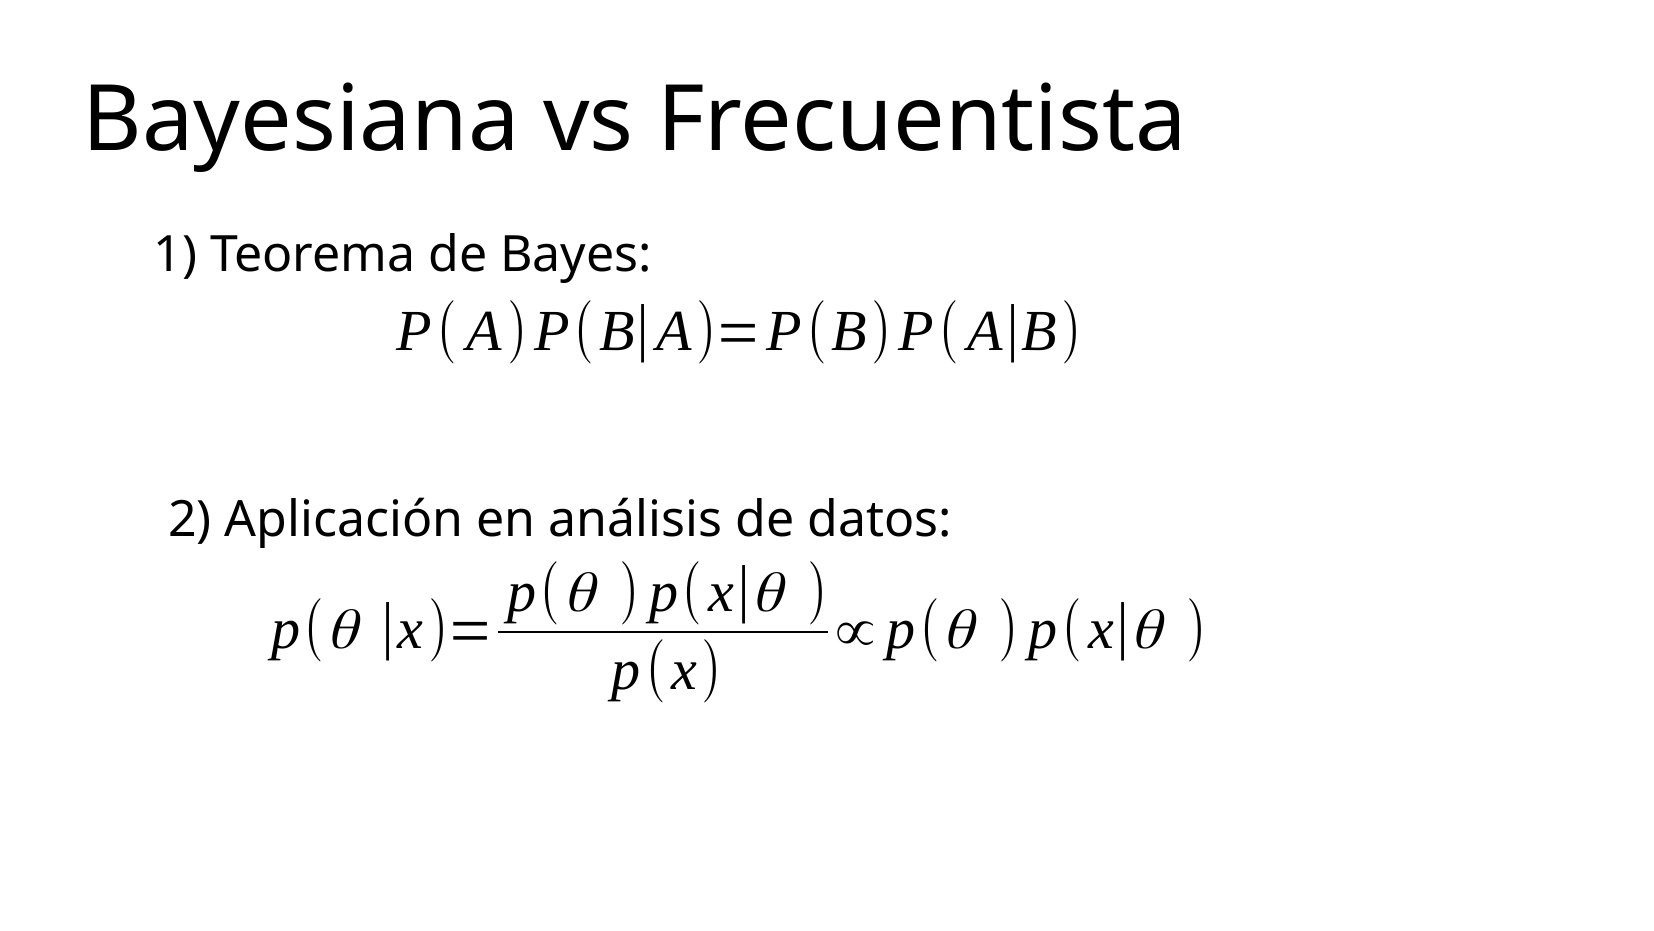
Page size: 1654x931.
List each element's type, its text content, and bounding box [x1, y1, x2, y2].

chart [258, 557, 1212, 707]
list 1) Teorema de Bayes: [82, 217, 1571, 758]
chart [387, 296, 1087, 367]
text_box 2) Aplicación en análisis de datos: [153, 475, 1016, 591]
title Bayesiana vs Frecuentista [82, 37, 1571, 193]
